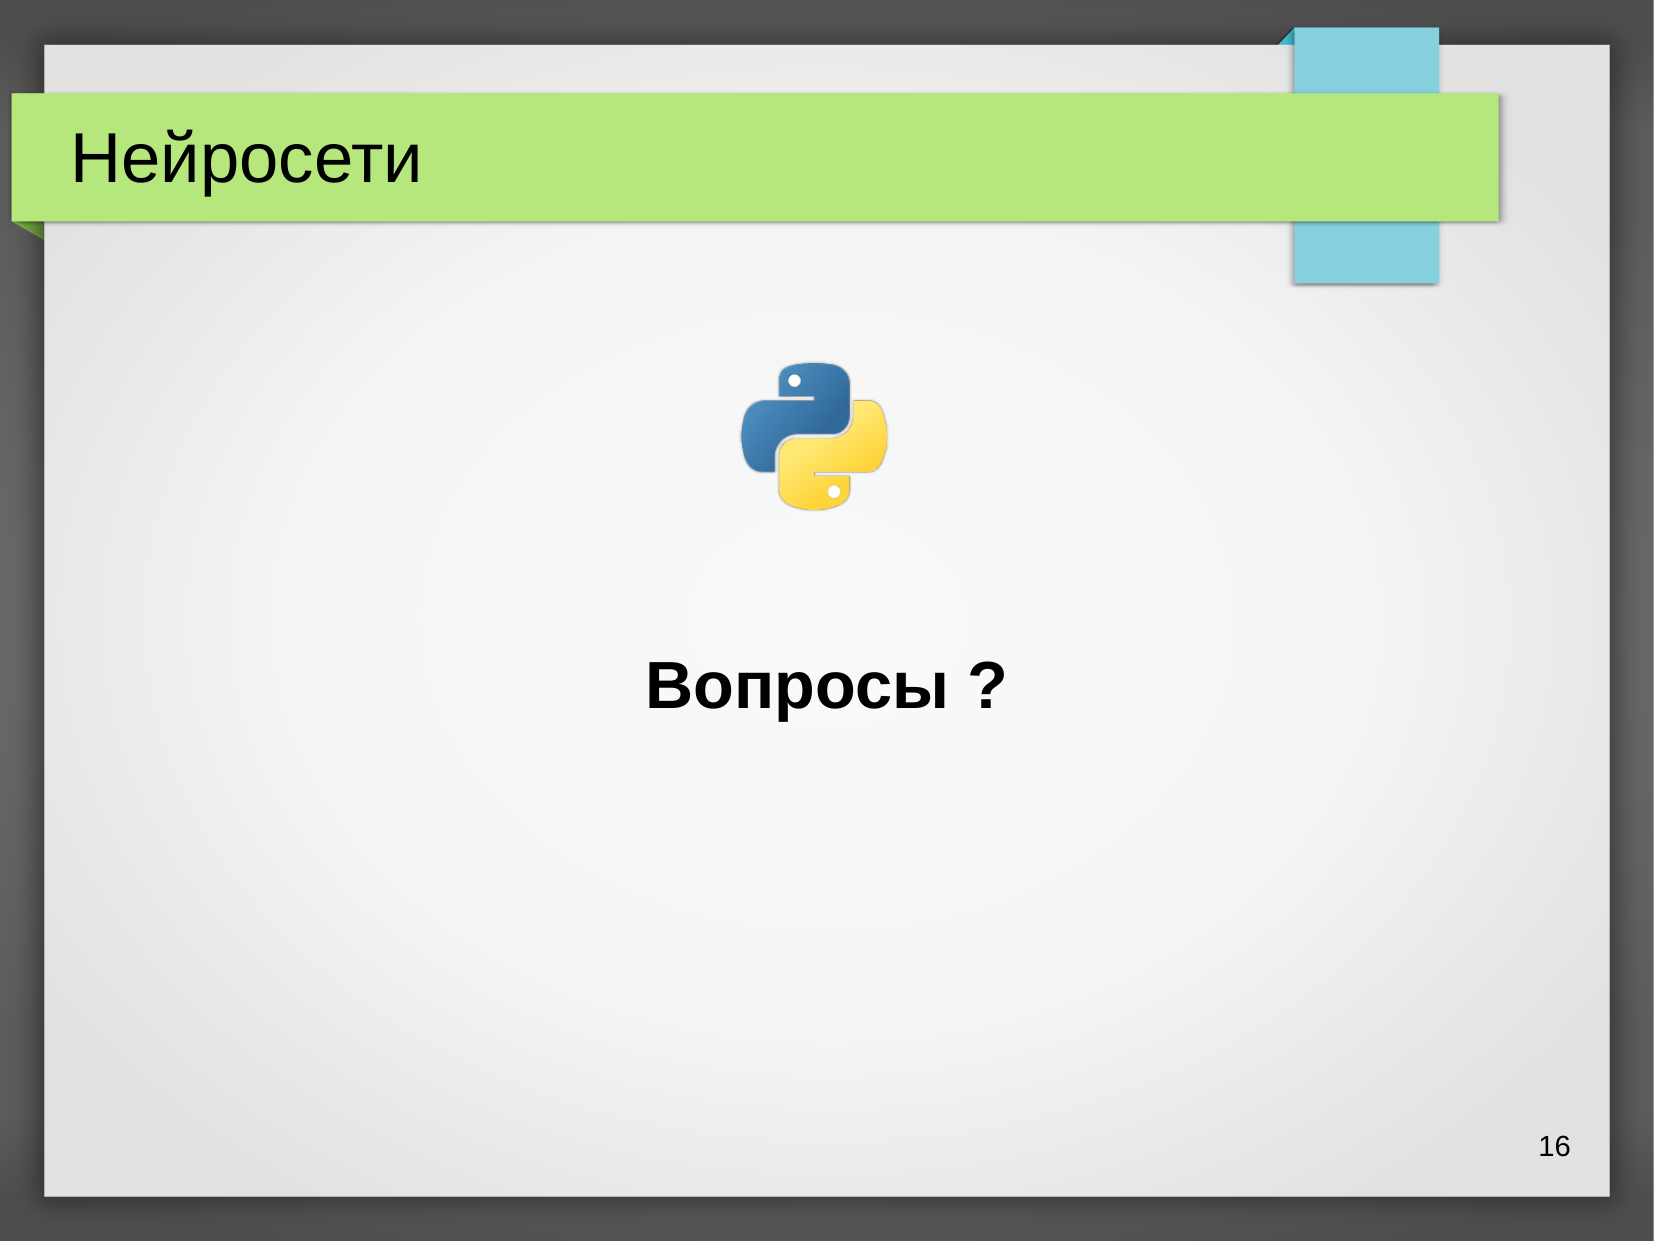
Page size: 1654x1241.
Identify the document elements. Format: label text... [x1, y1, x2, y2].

picture [0, 0, 1654, 1241]
subtitle Вопросы ? [82, 236, 1571, 1134]
title Нейросети [70, 118, 1205, 199]
